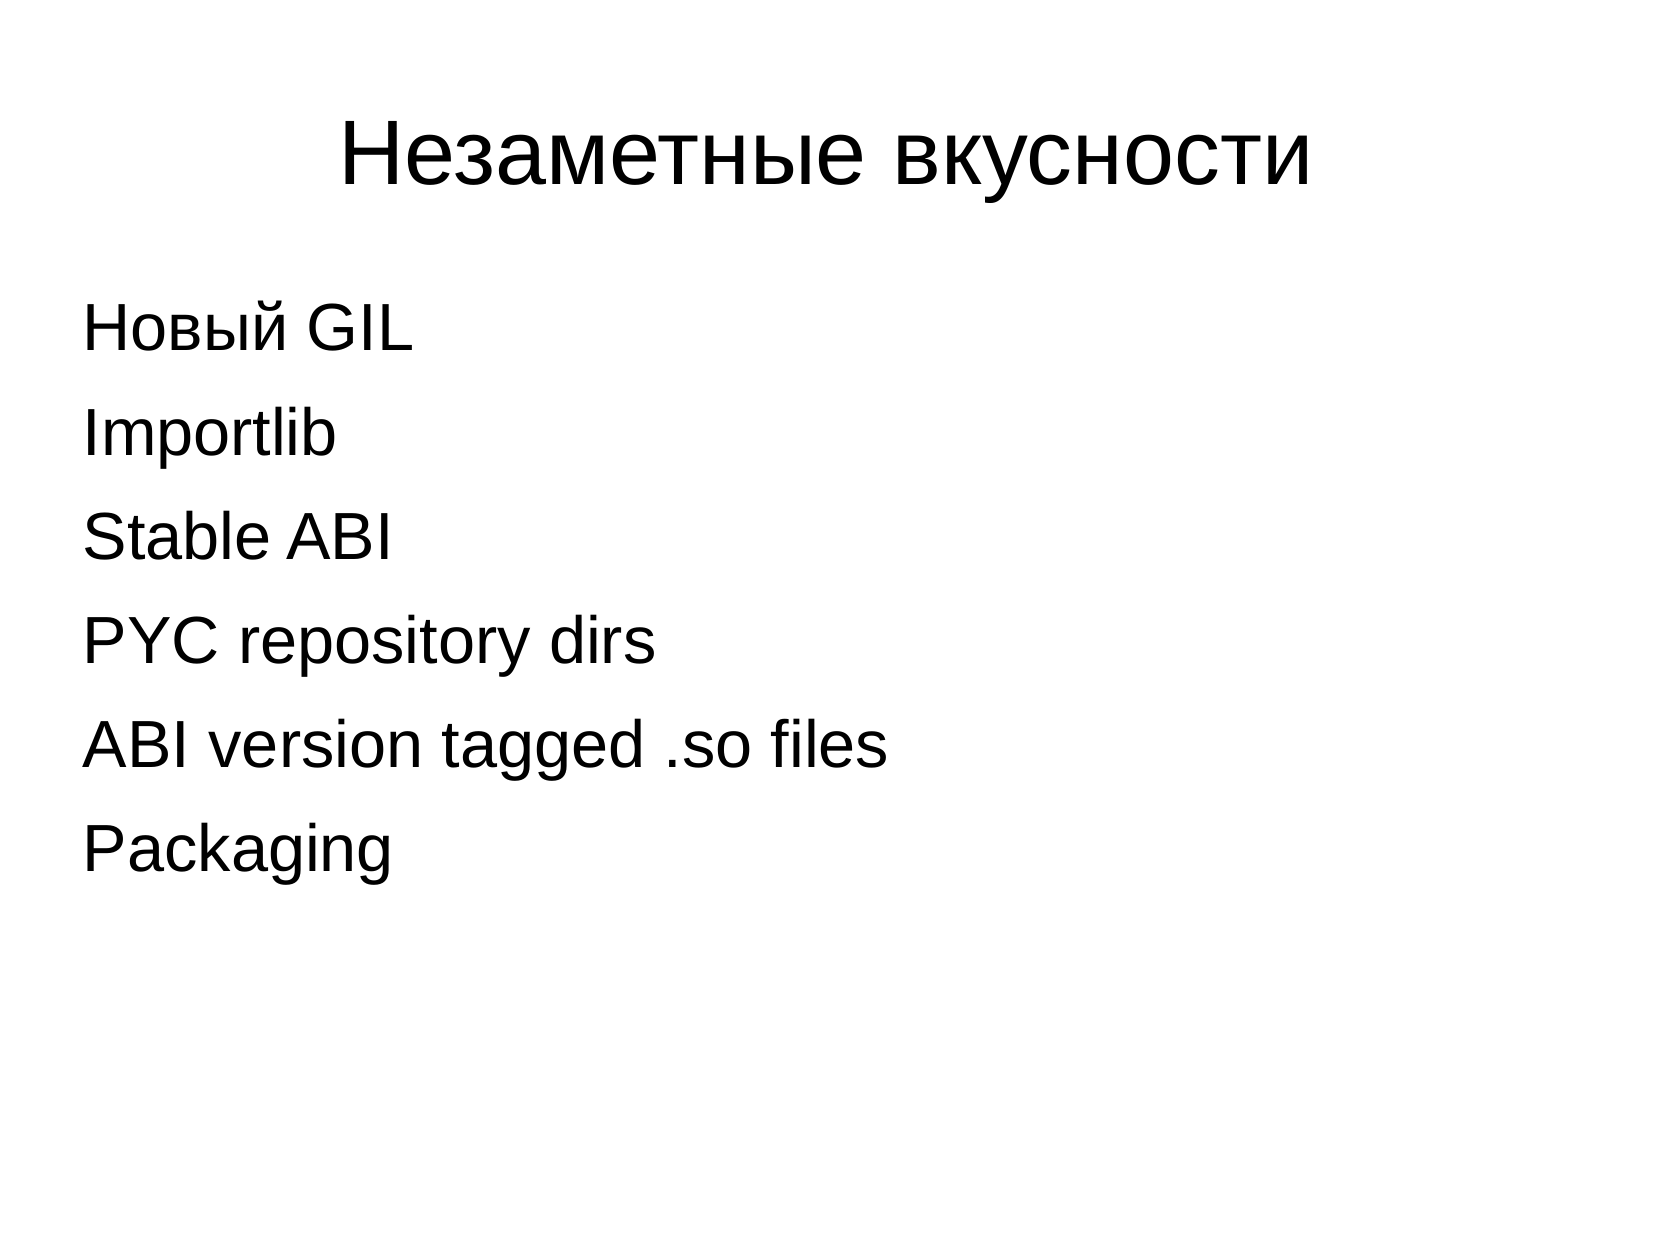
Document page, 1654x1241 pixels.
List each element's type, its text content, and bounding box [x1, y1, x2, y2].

title Незаметные вкусности [82, 49, 1571, 257]
list Новый GIL Importlib Stable ABI PYC repository dirs ABI version tagged .so files Packaging [82, 290, 1571, 1109]
